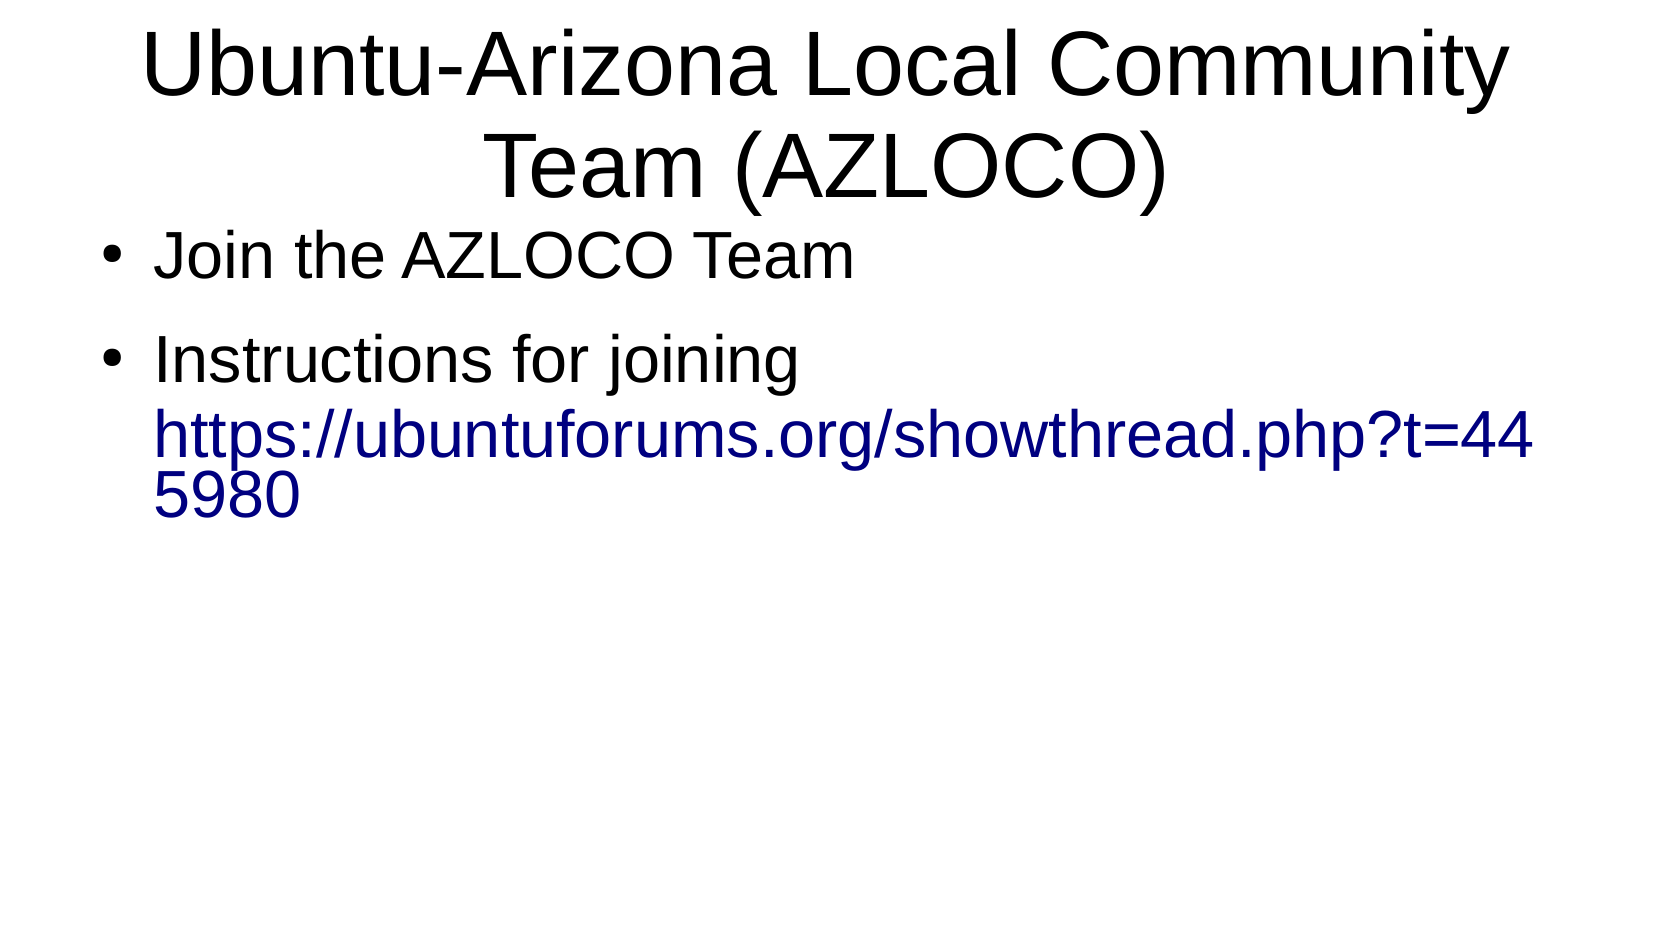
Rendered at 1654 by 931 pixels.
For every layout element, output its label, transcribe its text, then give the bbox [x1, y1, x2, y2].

list Join the AZLOCO Team Instructions for joining https://ubuntuforums.org/showthread.php?t=445980 [82, 217, 1571, 758]
title Ubuntu-Arizona Local Community Team (AZLOCO) [82, 12, 1571, 217]
